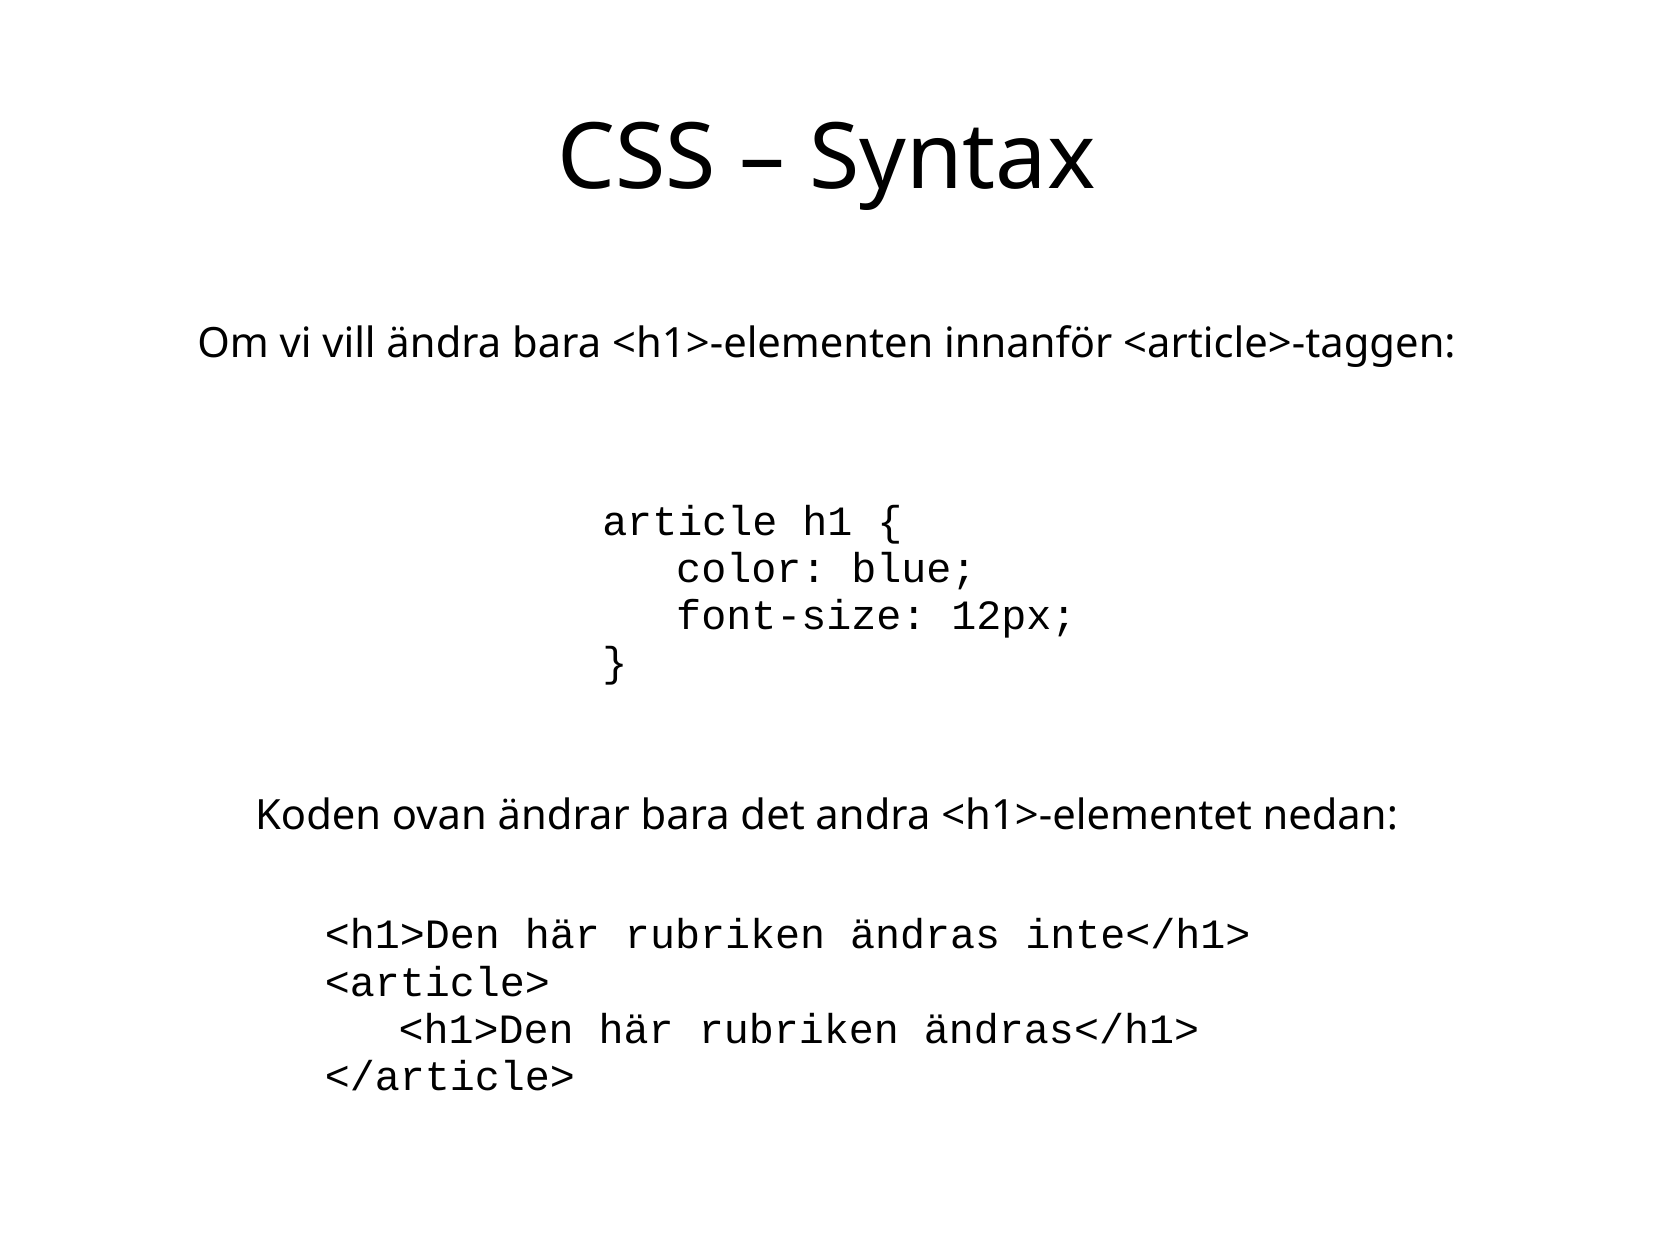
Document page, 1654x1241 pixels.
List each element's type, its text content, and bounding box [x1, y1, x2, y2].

title Koden ovan ändrar bara det andra <h1>-elementet nedan: [82, 737, 1571, 890]
title <h1>Den här rubriken ändras inte</h1> <article> <h1>Den här rubriken ändras</h1> </article> [324, 912, 1329, 1105]
title CSS – Syntax [82, 49, 1571, 257]
title Om vi vill ändra bara <h1>-elementen innanför <article>-taggen: [82, 265, 1571, 417]
title article h1 { color: blue; font-size: 12px; } [602, 499, 1099, 691]
